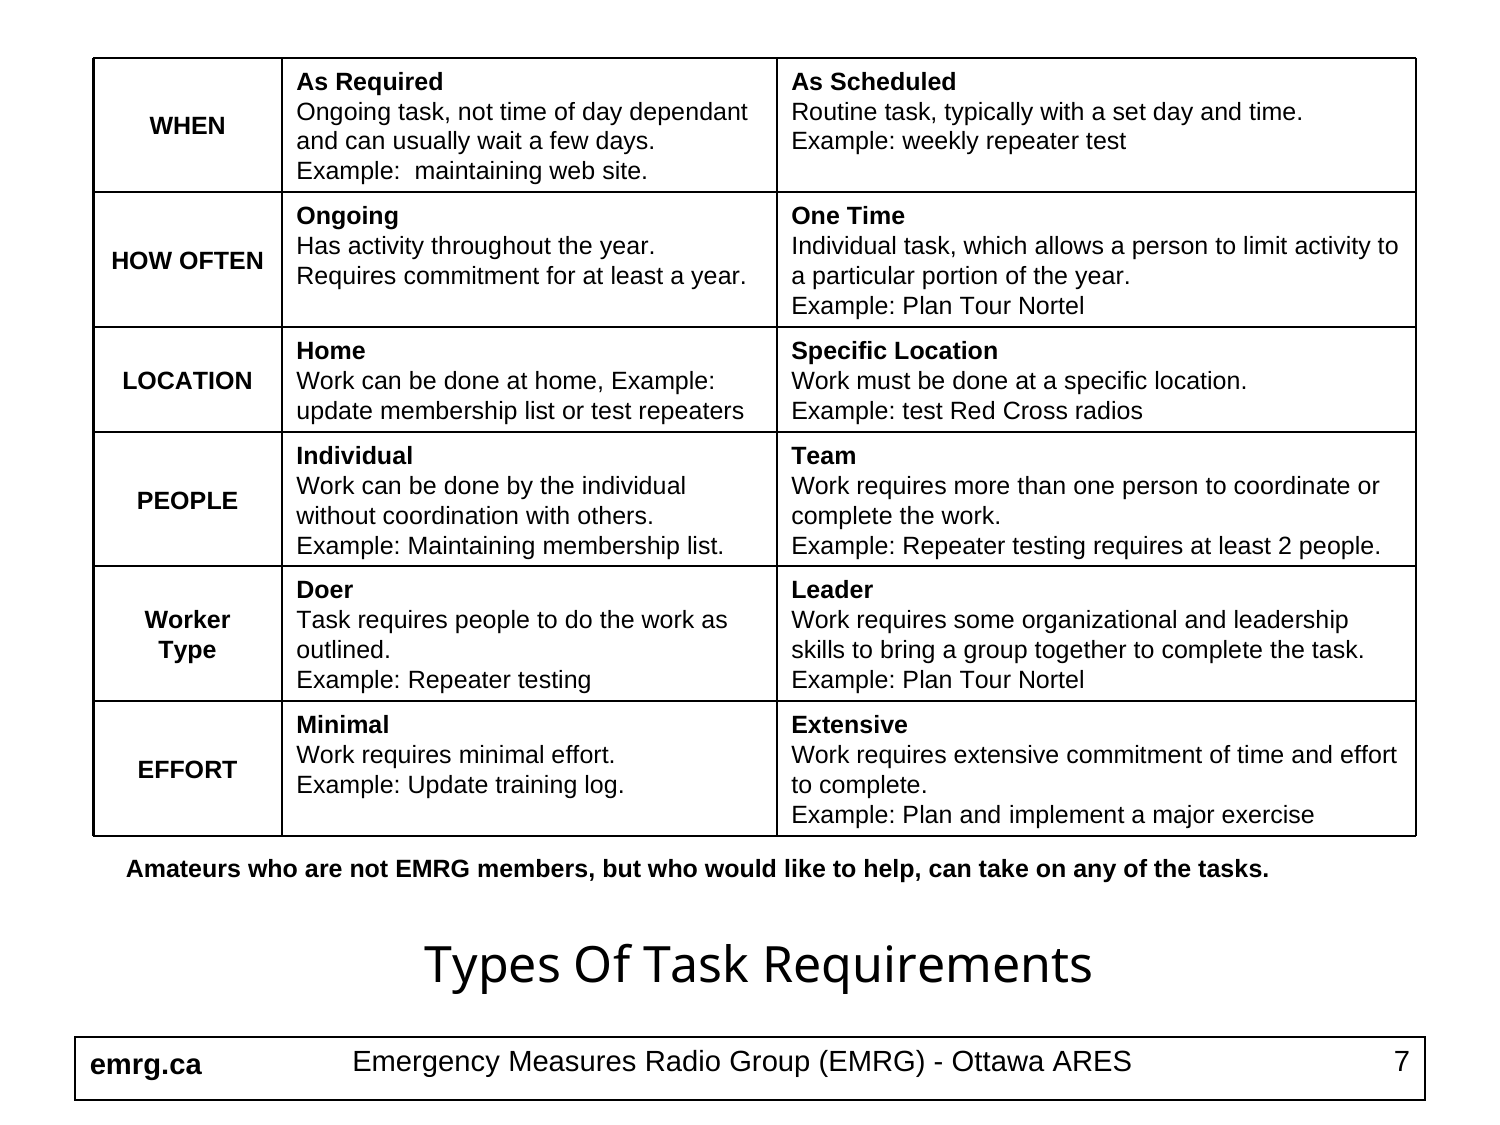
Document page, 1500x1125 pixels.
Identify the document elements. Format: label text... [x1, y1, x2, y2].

text_box Extensive Work requires extensive commitment of time and effort to complete. Example: Plan and implement a major exercise [778, 702, 1415, 835]
text_box WHEN [95, 59, 281, 191]
text_box Team Work requires more than one person to coordinate or complete the work. Example: Repeater testing requires at least 2 people. [778, 433, 1415, 565]
text_box HOW OFTEN [95, 193, 281, 326]
text_box Minimal Work requires minimal effort. Example: Update training log. [283, 702, 776, 835]
text_box As Scheduled Routine task, typically with a set day and time. Example: weekly repeater test [778, 59, 1415, 191]
text_box Amateurs who are not EMRG members, but who would like to help, can take on any of the tasks. [111, 844, 1287, 890]
text_box Home Work can be done at home, Example: update membership list or test repeaters [283, 328, 776, 431]
text_box Types Of Task Requirements [126, 925, 1393, 1001]
text_box Specific Location Work must be done at a specific location. Example: test Red Cross radios [778, 328, 1415, 431]
text_box LOCATION [95, 328, 281, 431]
text_box As Required Ongoing task, not time of day dependant and can usually wait a few days. Example: maintaining web site. [283, 59, 776, 191]
text_box Ongoing Has activity throughout the year. Requires commitment for at least a year. [283, 193, 776, 326]
text_box One Time Individual task, which allows a person to limit activity to a particular portion of the year. Example: Plan Tour Nortel [778, 193, 1415, 326]
text_box Worker Type [95, 567, 281, 700]
text_box PEOPLE [95, 433, 281, 565]
text_box Individual Work can be done by the individual without coordination with others. Example: Maintaining membership list. [283, 433, 776, 565]
text_box Doer Task requires people to do the work as outlined. Example: Repeater testing [283, 567, 776, 700]
text_box EFFORT [95, 702, 281, 835]
text_box Leader Work requires some organizational and leadership skills to bring a group together to complete the task. Example: Plan Tour Nortel [778, 567, 1415, 700]
